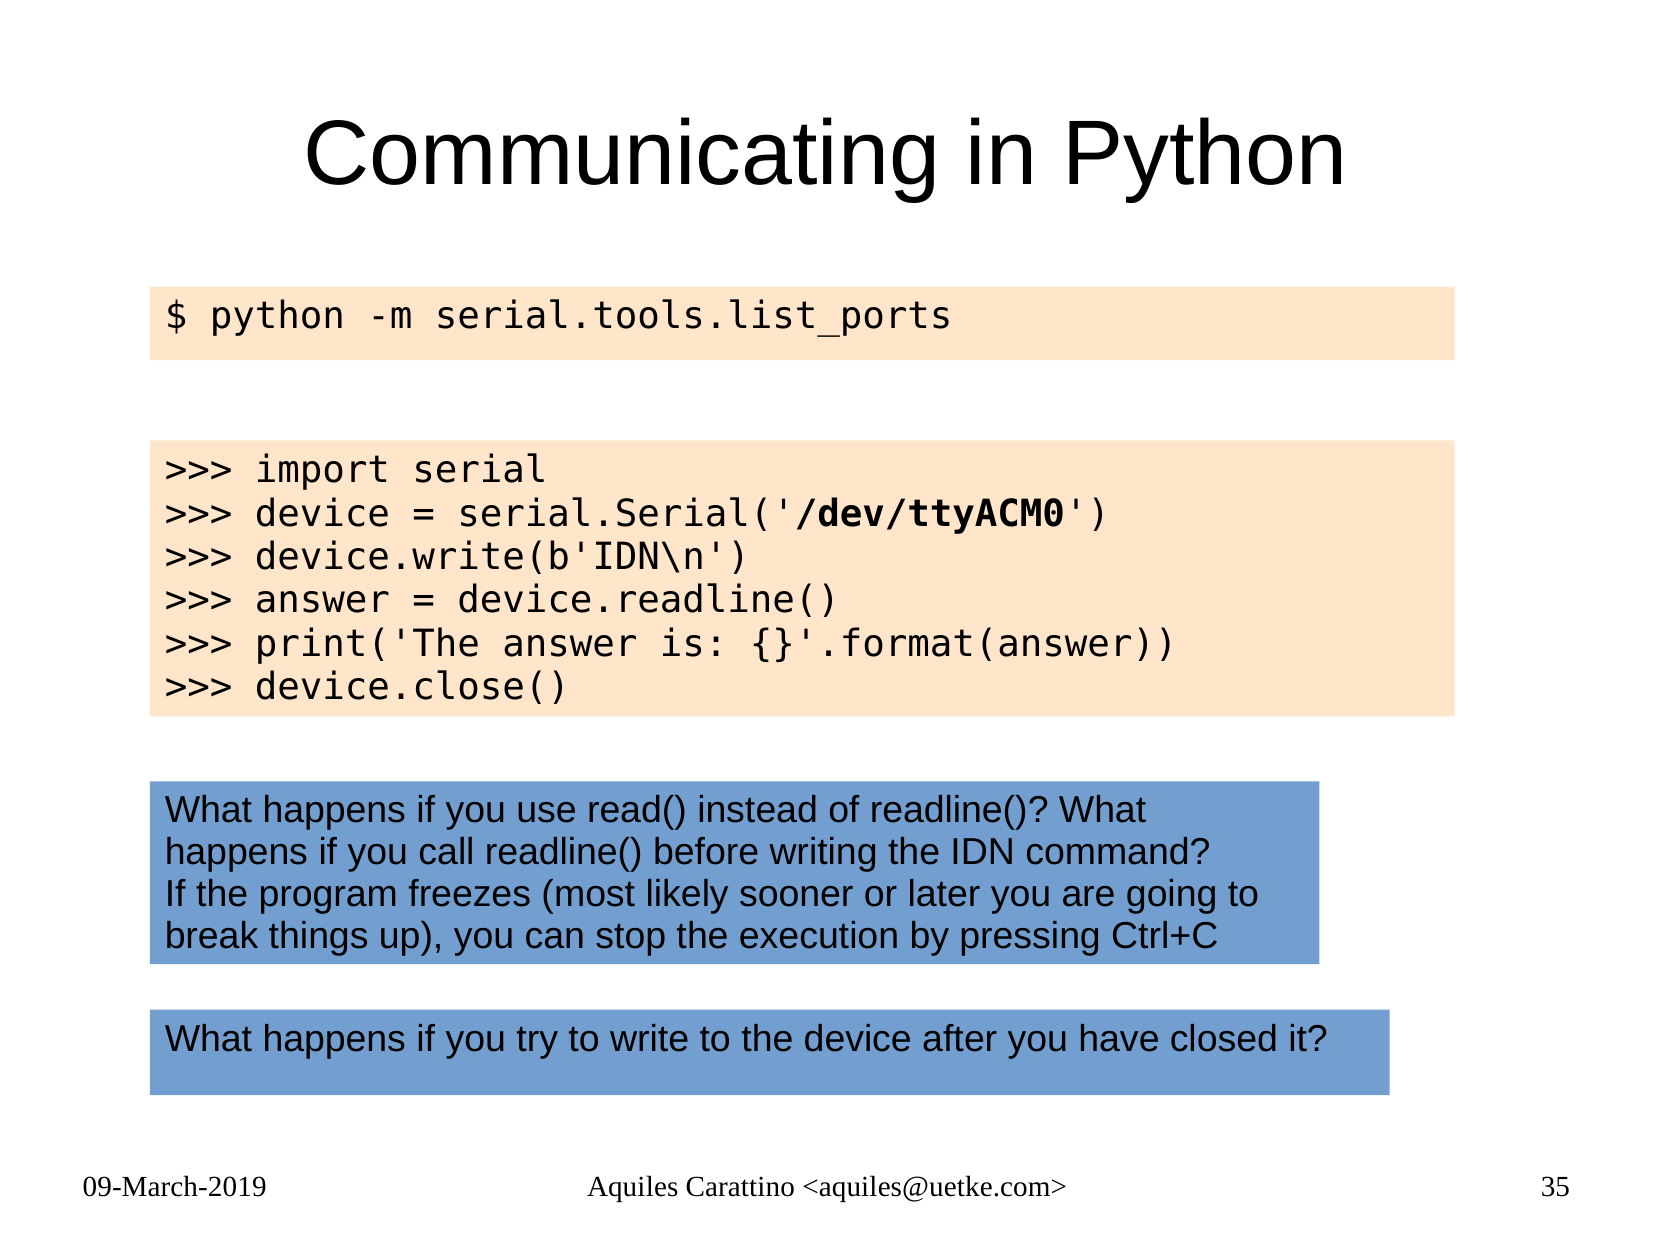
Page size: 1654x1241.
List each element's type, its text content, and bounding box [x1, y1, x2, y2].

text_box $ python -m serial.tools.list_ports [149, 286, 1455, 361]
text_box What happens if you use read() instead of readline()? What happens if you call readline() before writing the IDN command? If the program freezes (most likely sooner or later you are going to break things up), you can stop the execution by pressing Ctrl+C [149, 781, 1320, 965]
text_box What happens if you try to write to the device after you have closed it? [149, 1009, 1390, 1096]
text_box >>> import serial >>> device = serial.Serial('/dev/ttyACM0') >>> device.write(b'IDN\n') >>> answer = device.readline() >>> print('The answer is: {}'.format(answer)) >>> device.close() [149, 440, 1455, 717]
title Communicating in Python [82, 49, 1571, 257]
